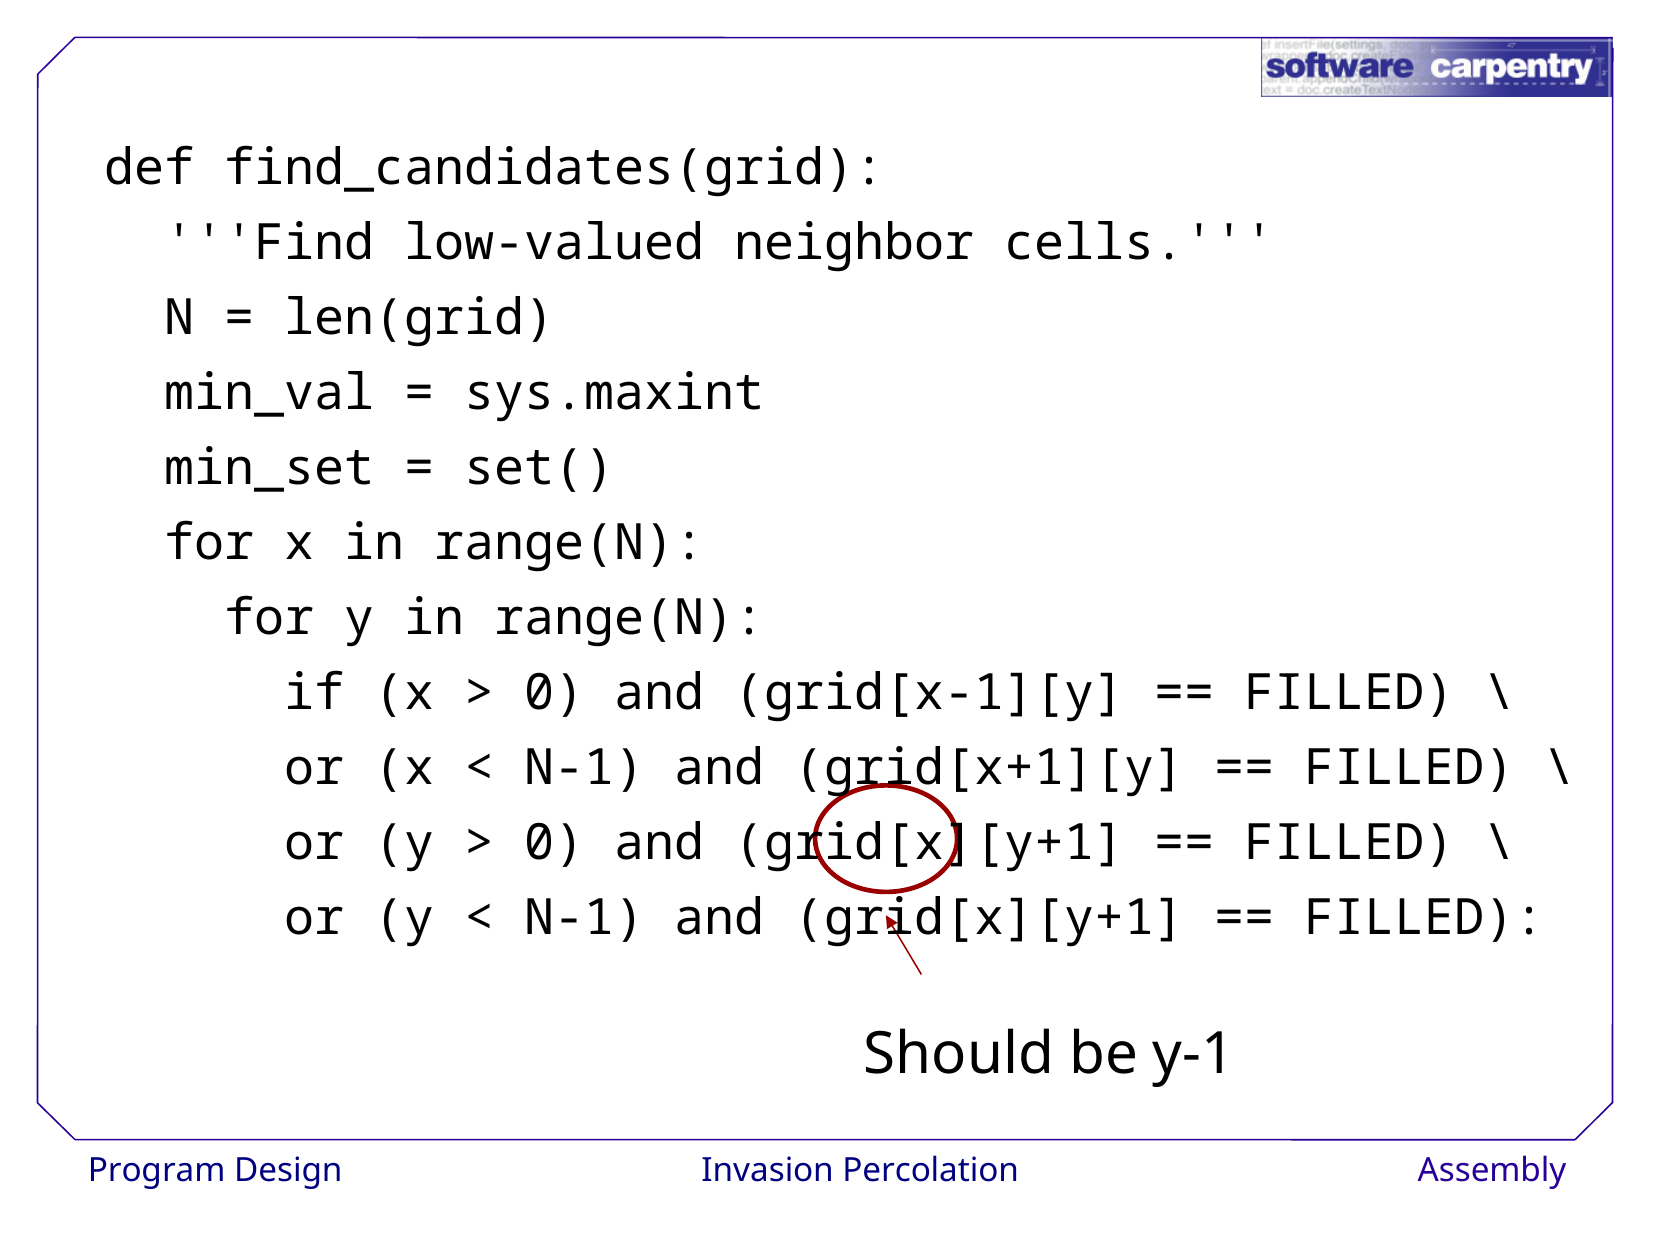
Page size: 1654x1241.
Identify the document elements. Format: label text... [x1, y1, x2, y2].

text_box Should be y-1 [849, 1055, 1400, 1093]
picture [1261, 39, 1613, 97]
text_box def find_candidates(grid): '''Find low-valued neighbor cells.''' N = len(grid) min_val = sys.maxint min_set = set() for x in range(N): for y in range(N): if (x > 0) and (grid[x-1][y] == FILLED) \ or (x < N-1) and (grid[x+1][y] == FILLED) \ or (y > 0) and (grid[x][y+1] == FILLED) \ or (y < N-1) and (grid[x][y+1] == FILLED): [89, 112, 1508, 1055]
